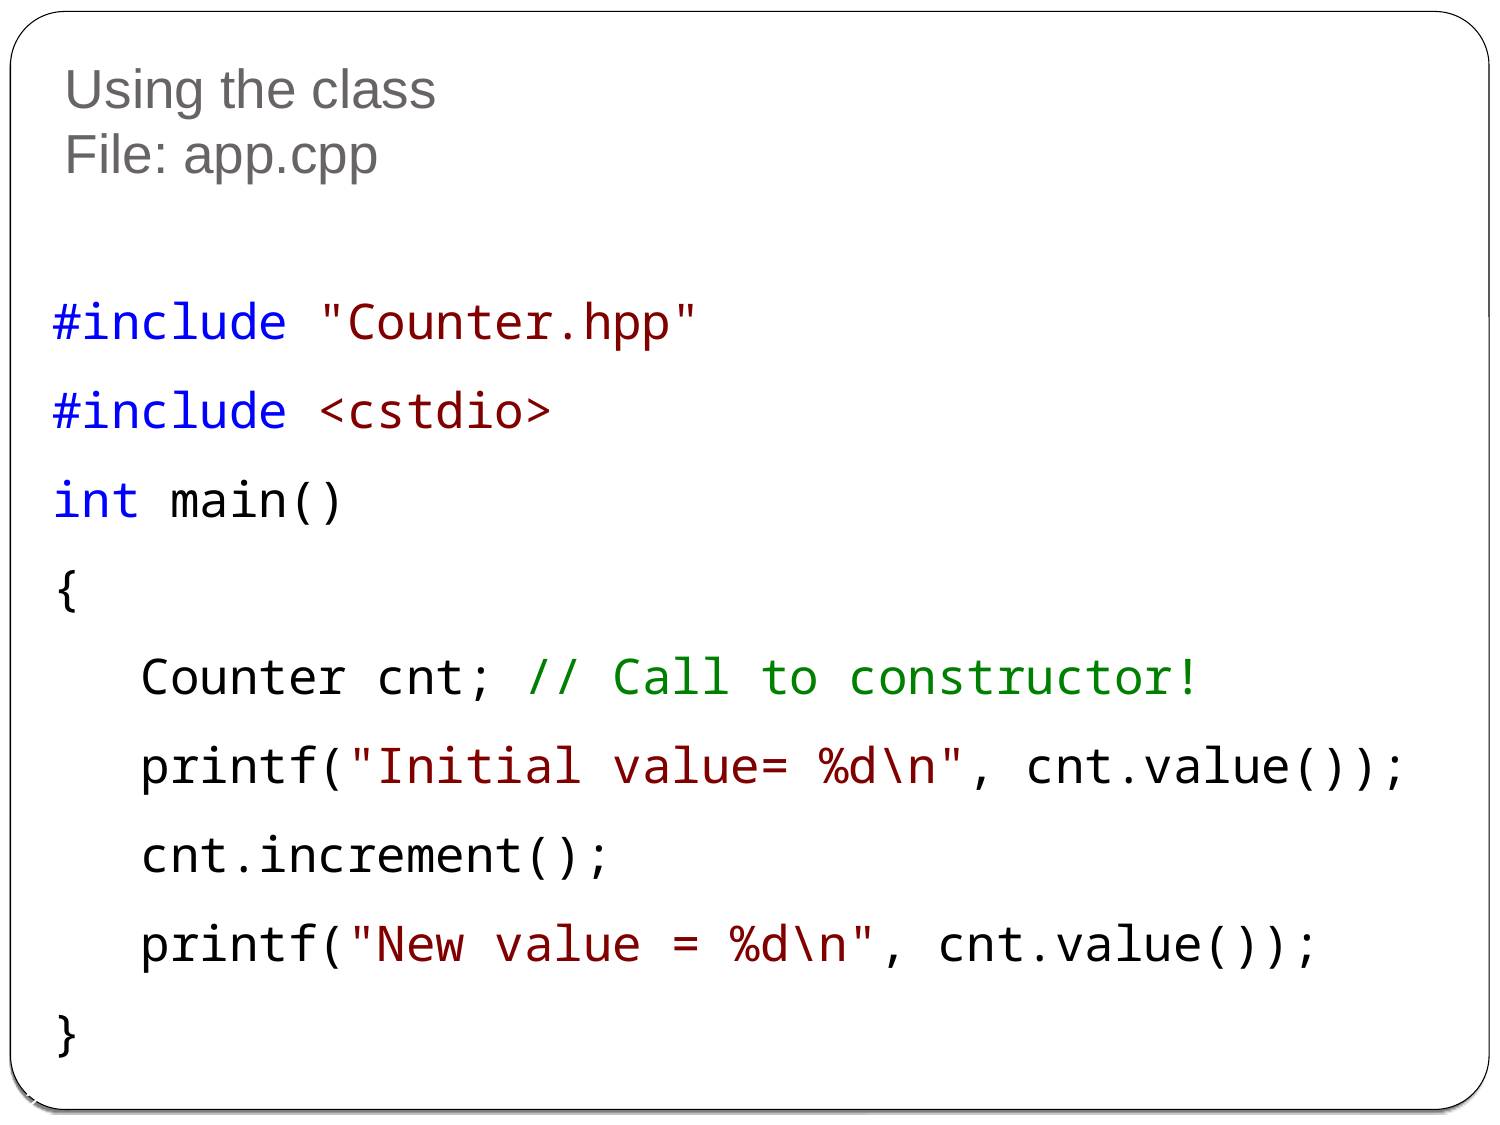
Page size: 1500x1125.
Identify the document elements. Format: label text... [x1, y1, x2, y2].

slide_number <number> [0, 1074, 50, 1125]
list #include "Counter.hpp" #include <cstdio> int main() { Counter cnt; // Call to constructor! printf("Initial value= %d\n", cnt.value()); cnt.increment(); printf("New value = %d\n", cnt.value()); } [37, 162, 1463, 1088]
title Using the class File: app.cpp [50, 45, 1450, 162]
